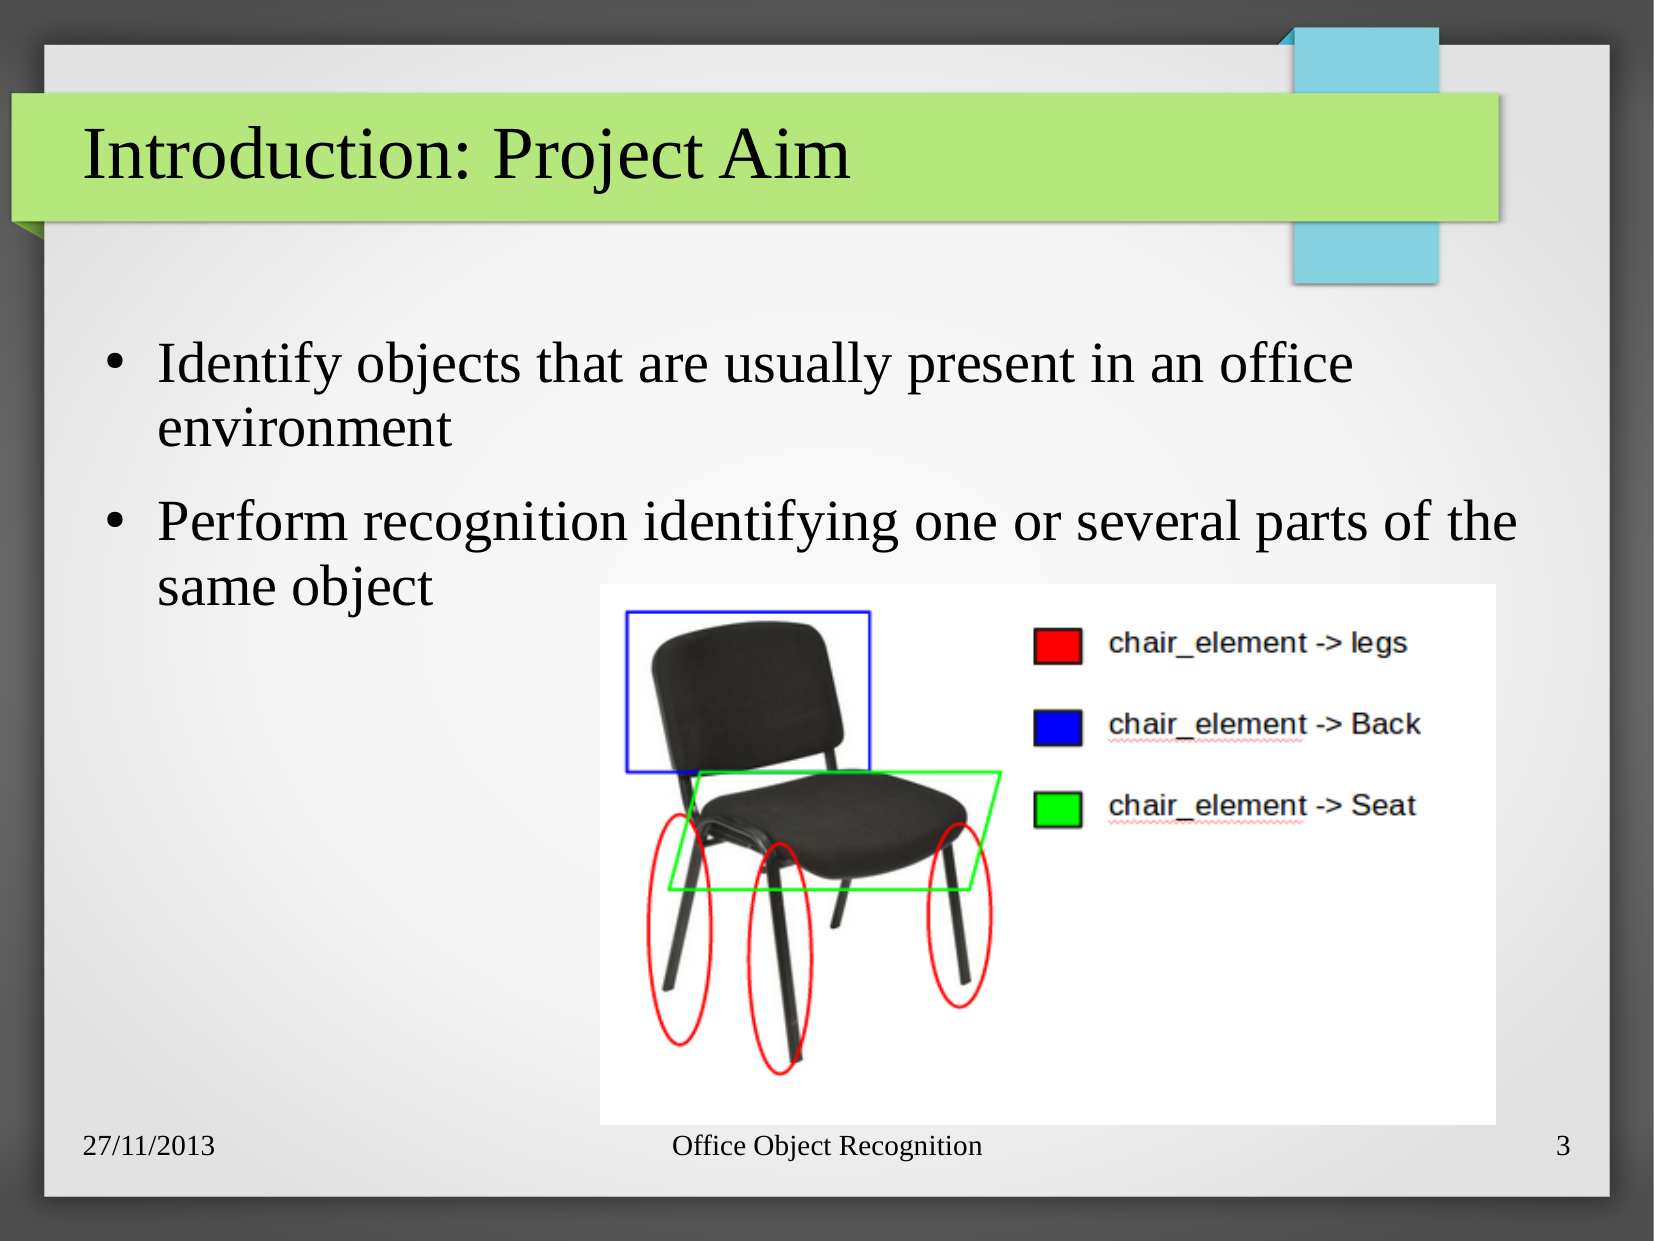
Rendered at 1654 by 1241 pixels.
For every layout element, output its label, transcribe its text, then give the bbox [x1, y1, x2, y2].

picture [0, 0, 1654, 1241]
title Introduction: Project Aim [82, 94, 1264, 213]
list Identify objects that are usually present in an office environment Perform recognition identifying one or several parts of the same object [86, 330, 1576, 1050]
